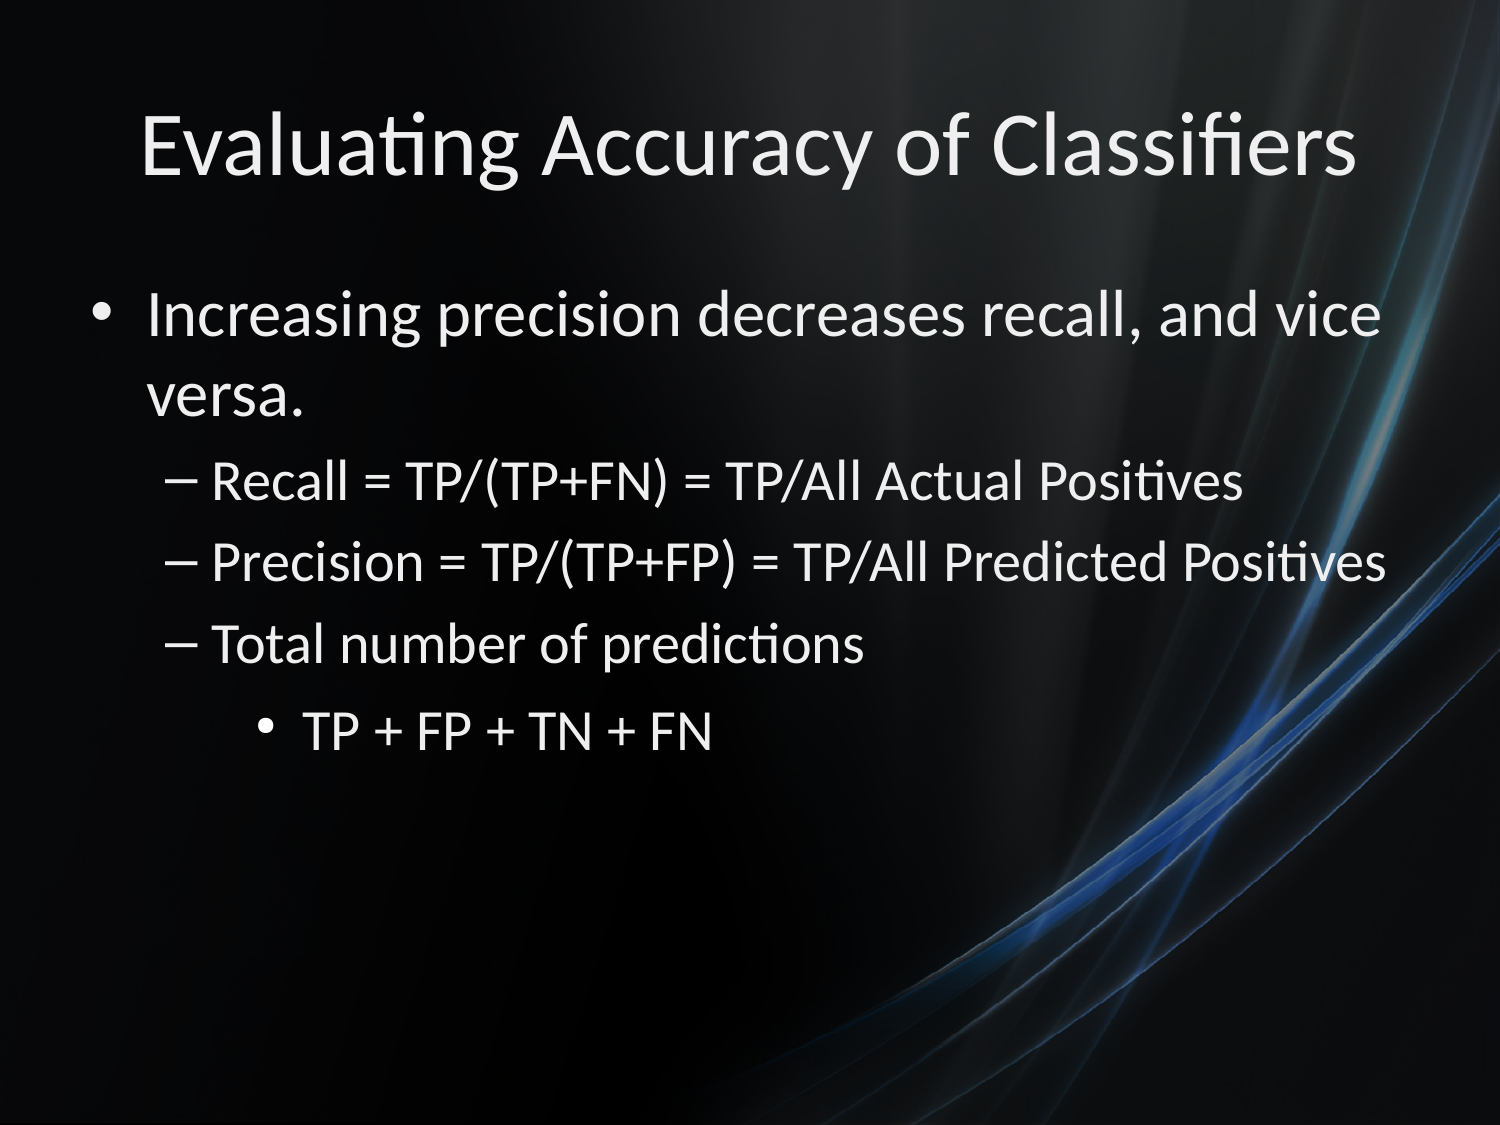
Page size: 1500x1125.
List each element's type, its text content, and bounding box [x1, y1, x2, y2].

title Evaluating Accuracy of Classifiers [75, 45, 1425, 233]
list Increasing precision decreases recall, and vice versa. Recall = TP/(TP+FN) = TP/All Actual Positives Precision = TP/(TP+FP) = TP/All Predicted Positives Total number of predictions TP + FP + TN + FN [75, 262, 1425, 1005]
picture [0, 0, 1500, 1125]
